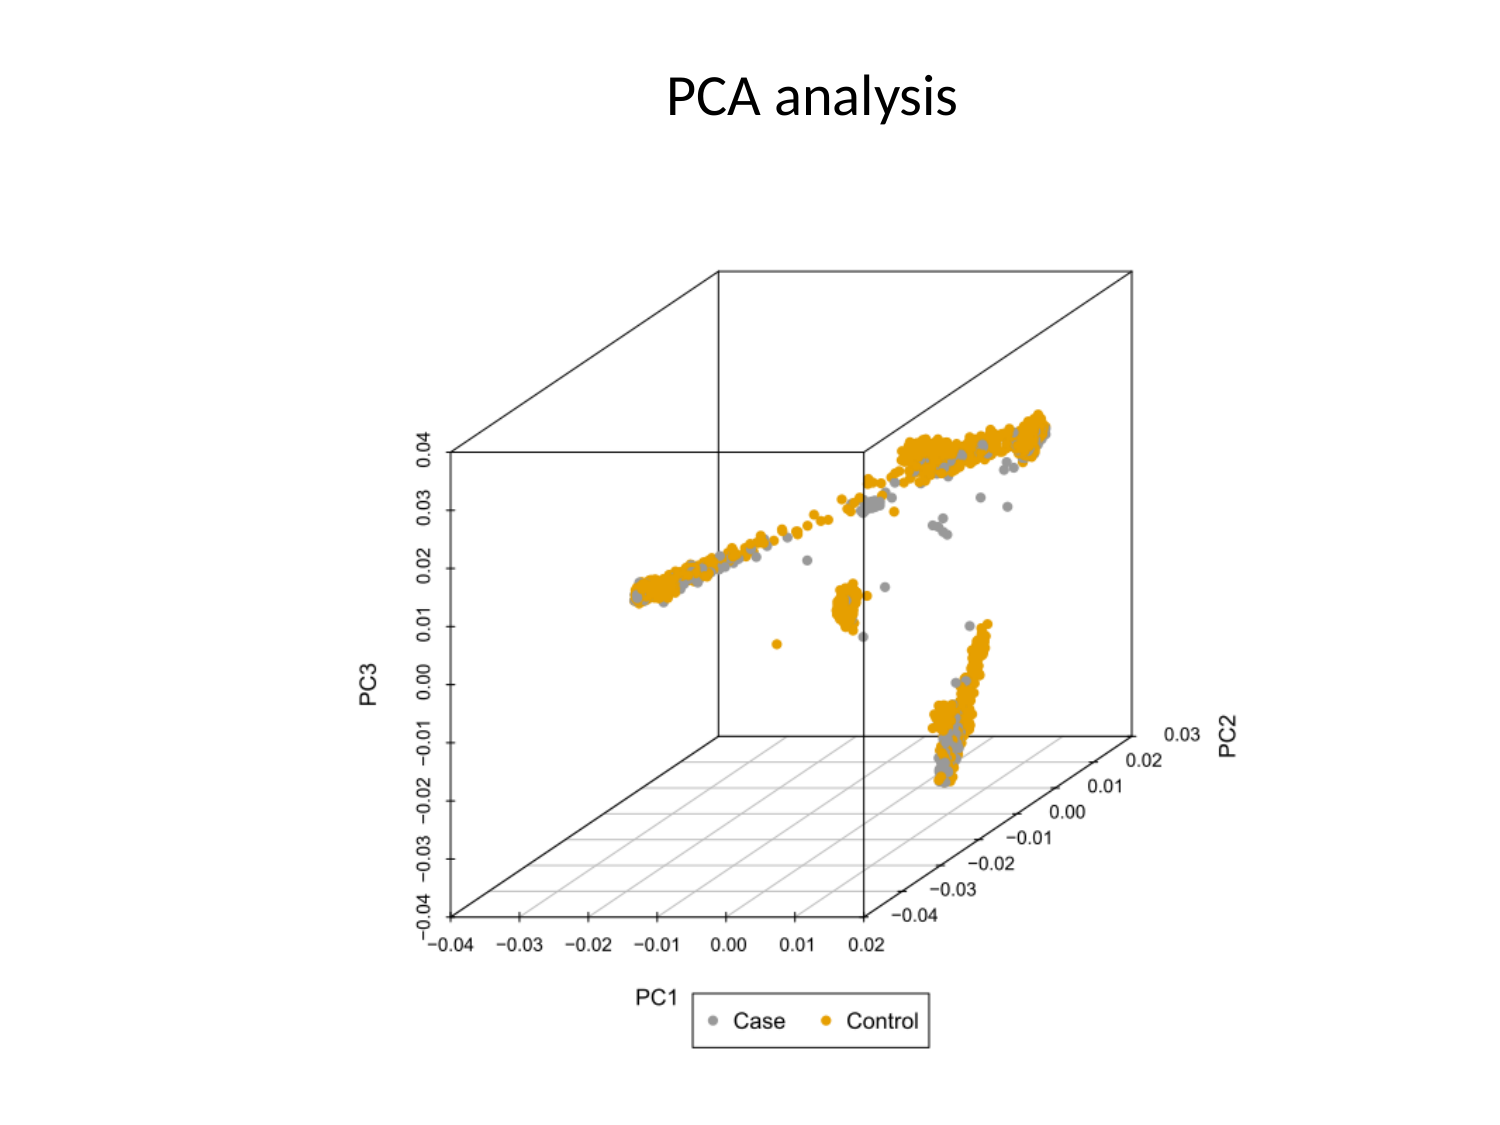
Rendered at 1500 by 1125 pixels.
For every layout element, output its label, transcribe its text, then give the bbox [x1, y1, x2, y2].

picture [341, 135, 1284, 1081]
text_box PCA analysis [287, 50, 1338, 135]
